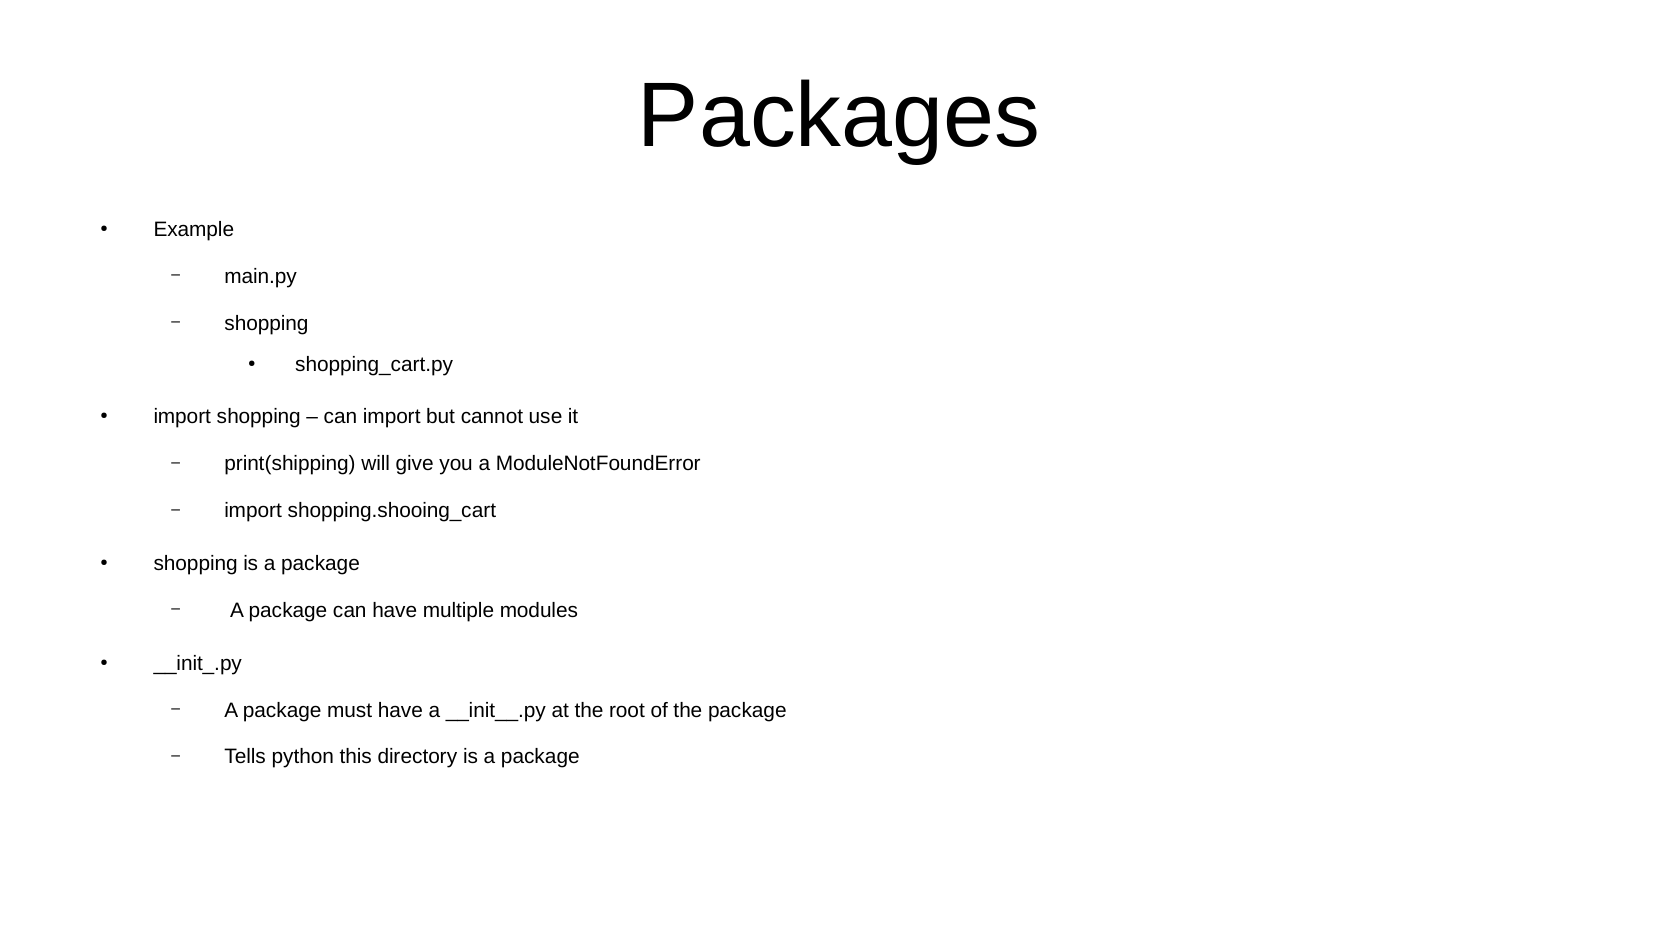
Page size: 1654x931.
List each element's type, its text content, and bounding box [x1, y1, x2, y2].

title Packages [82, 37, 1571, 193]
list Example main.py shopping shopping_cart.py import shopping – can import but cannot use it print(shipping) will give you a ModuleNotFoundError import shopping.shooing_cart shopping is a package A package can have multiple modules __init_.py A package must have a __init__.py at the root of the package Tells python this directory is a package [82, 217, 1621, 886]
